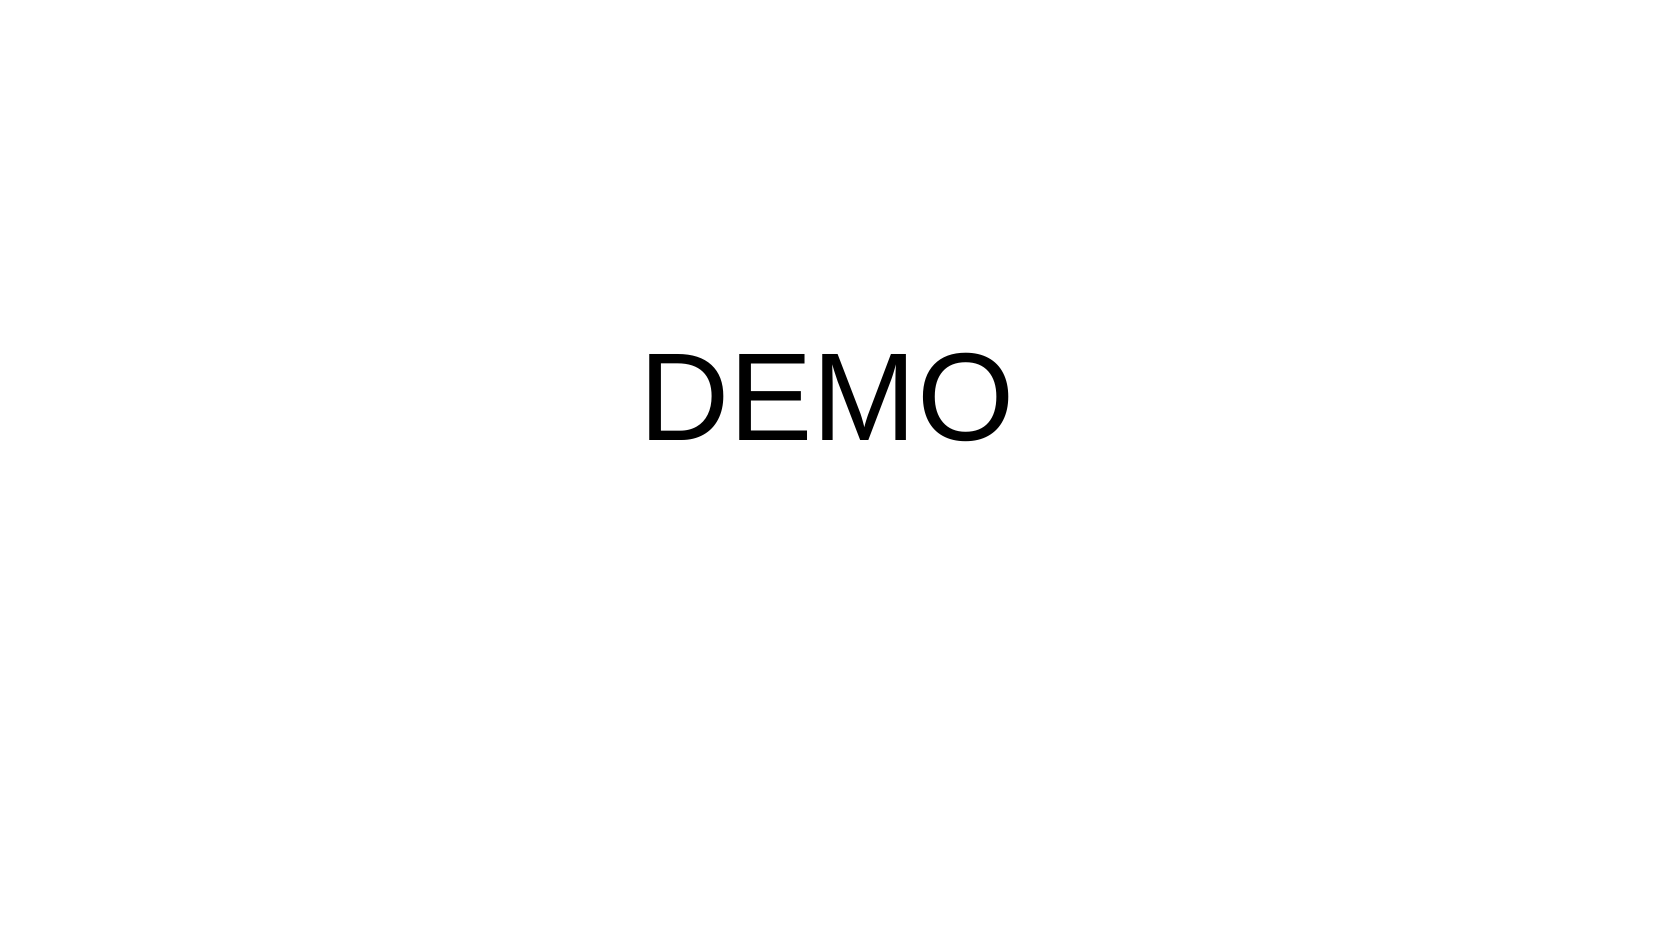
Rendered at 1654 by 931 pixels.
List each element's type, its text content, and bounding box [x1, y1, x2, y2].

subtitle DEMO [82, 37, 1571, 757]
